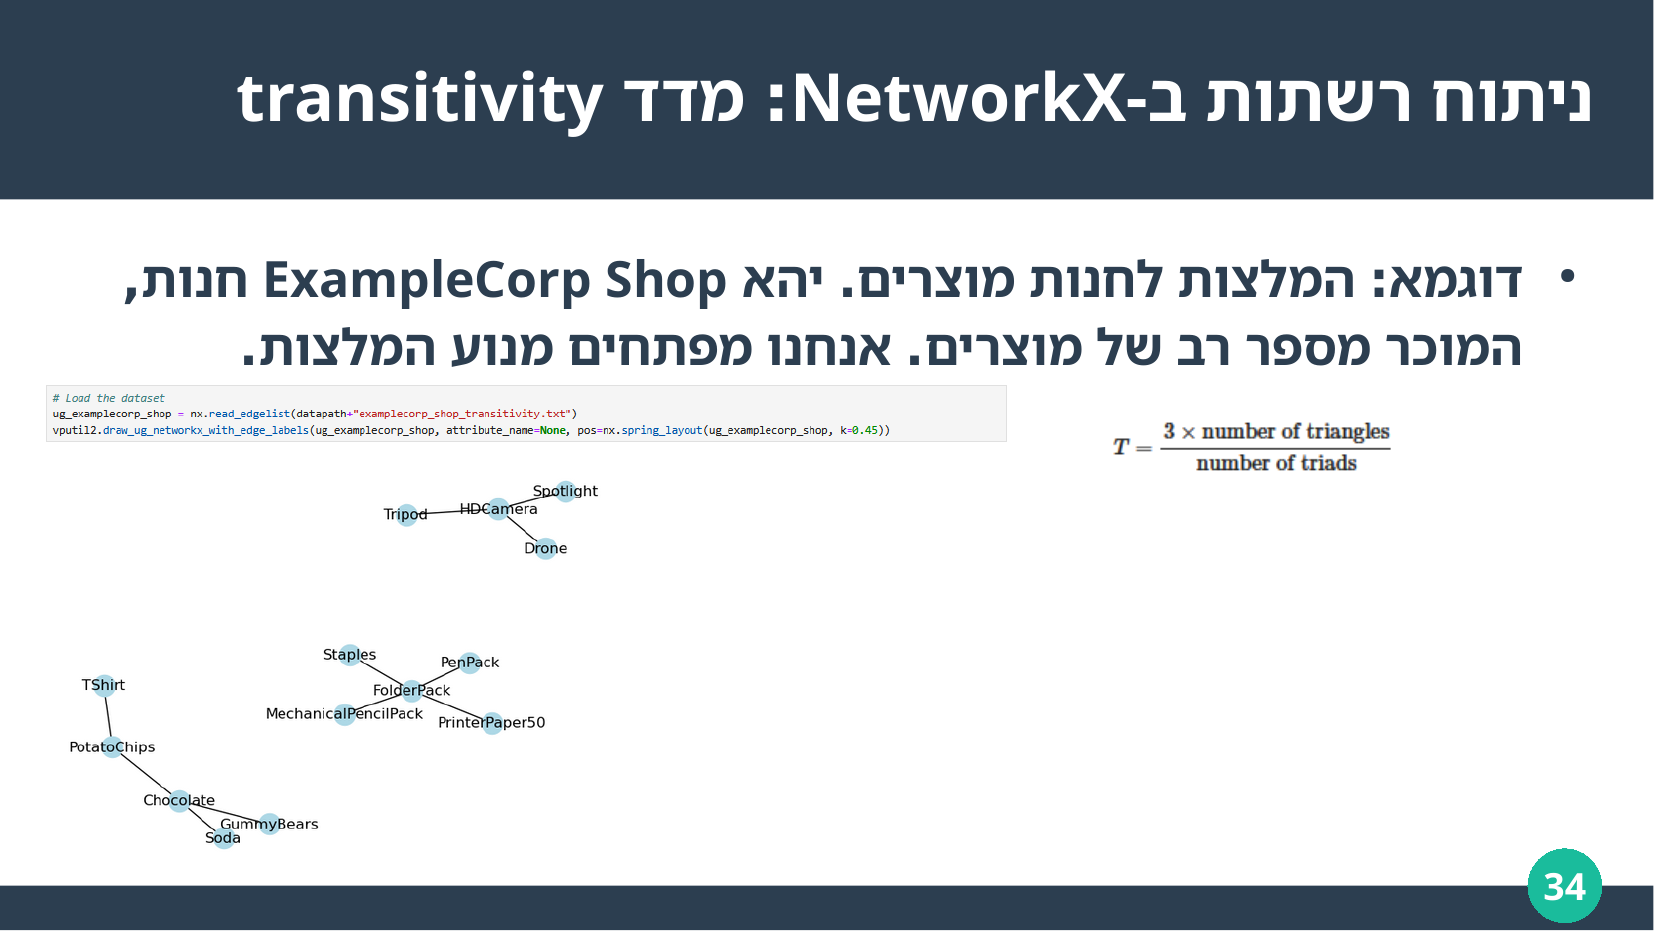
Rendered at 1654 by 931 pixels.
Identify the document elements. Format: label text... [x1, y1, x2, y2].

list דוגמא: המלצות לחנות מוצרים. יהא ExampleCorp Shop חנות, המוכר מספר רב של מוצרים. אנחנו מפתחים מנוע המלצות. [58, 243, 1595, 864]
title ניתוח רשתות ב-NetworkX: מדד transitivity [58, 36, 1595, 155]
picture [39, 374, 1013, 870]
picture [1087, 396, 1427, 488]
